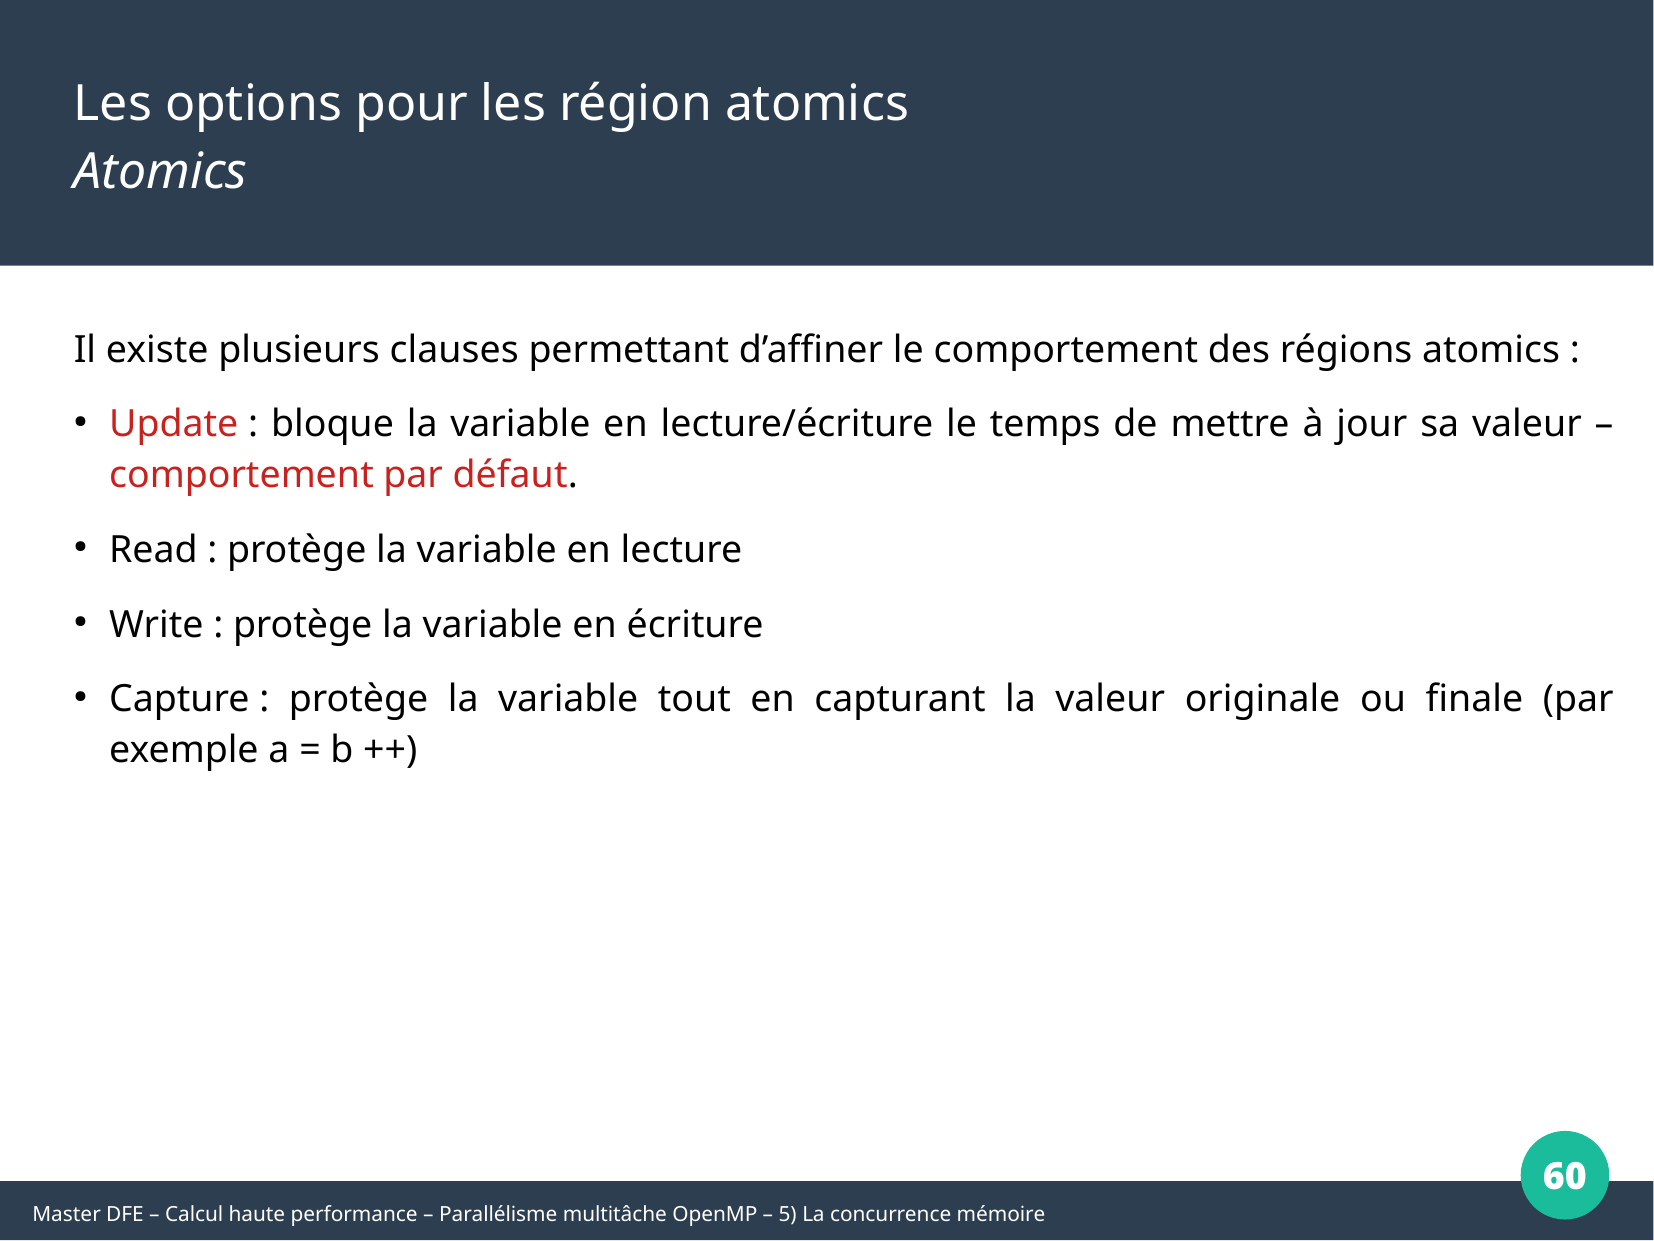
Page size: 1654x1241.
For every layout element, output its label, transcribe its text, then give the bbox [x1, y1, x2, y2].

text_box Il existe plusieurs clauses permettant d’affiner le comportement des régions atomics : Update : bloque la variable en lecture/écriture le temps de mettre à jour sa valeur – comportement par défaut. Read : protège la variable en lecture Write : protège la variable en écriture Capture : protège la variable tout en capturant la valeur originale ou finale (par exemple a = b ++) [59, 314, 1630, 780]
text_box Master DFE – Calcul haute performance – Parallélisme multitâche OpenMP – 5) La concurrence mémoire [17, 1191, 1436, 1235]
text_box Les options pour les région atomics Atomics [59, 59, 1477, 209]
